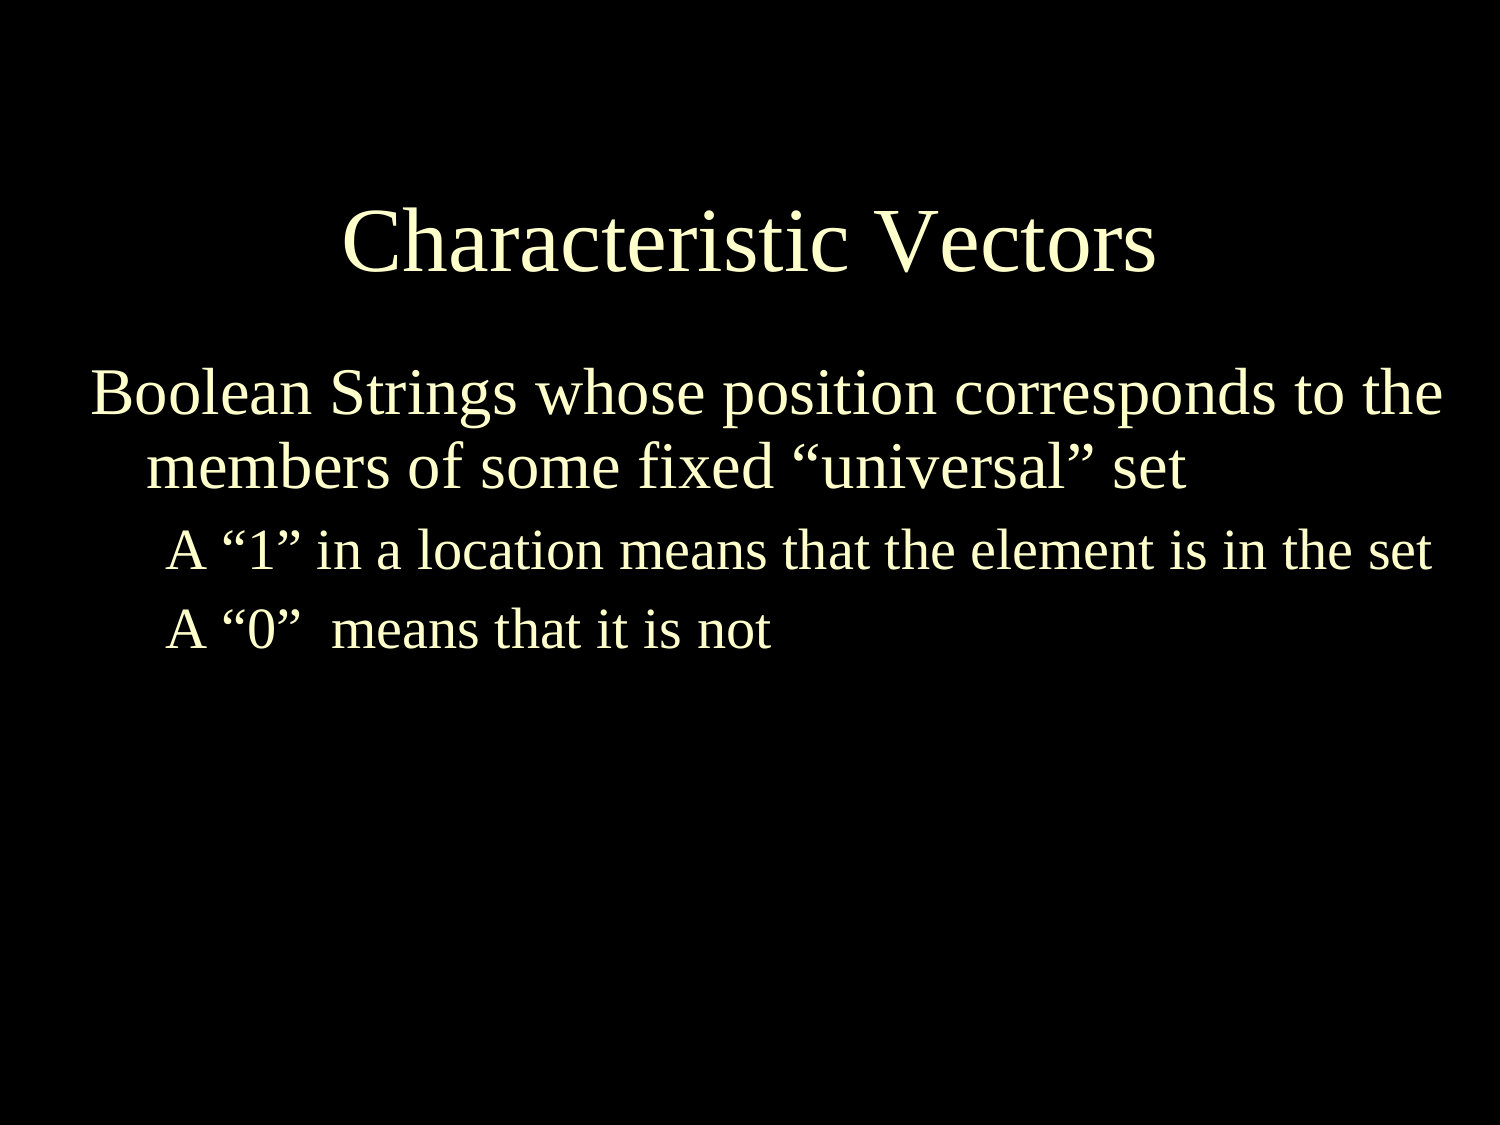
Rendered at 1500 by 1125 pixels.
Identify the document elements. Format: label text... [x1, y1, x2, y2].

list Boolean Strings whose position corresponds to the members of some fixed “universal” set A “1” in a location means that the element is in the set A “0” means that it is not [75, 347, 1482, 1026]
title Characteristic Vectors [22, 145, 1480, 336]
